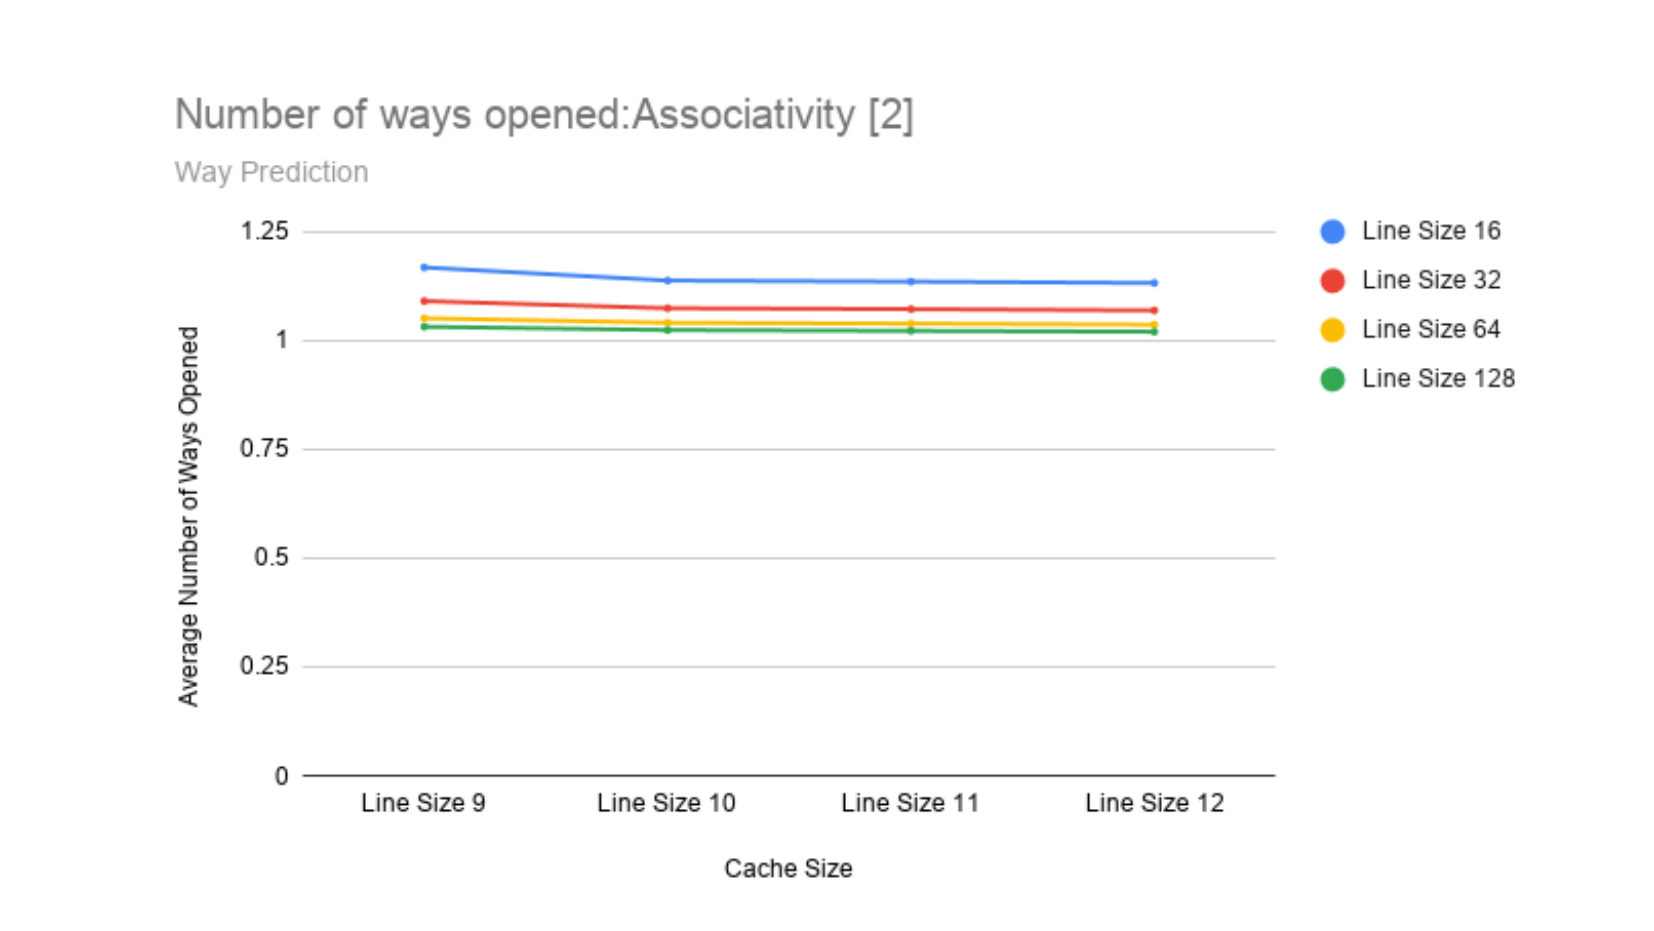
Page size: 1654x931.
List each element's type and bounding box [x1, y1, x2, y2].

picture [132, 47, 1560, 927]
